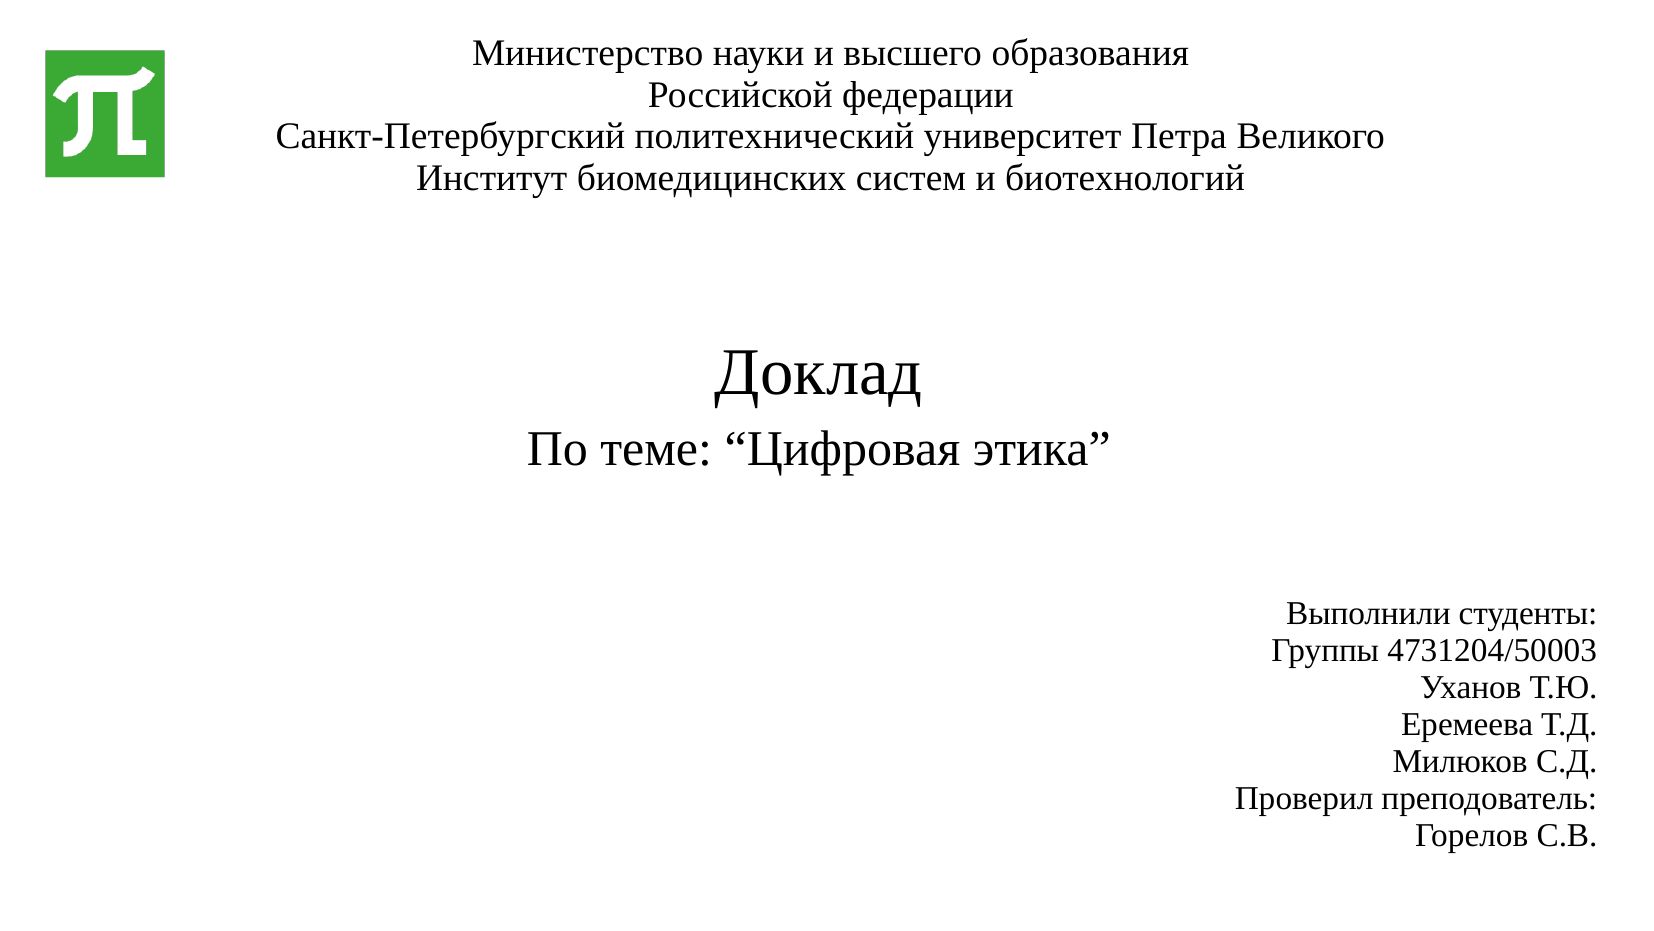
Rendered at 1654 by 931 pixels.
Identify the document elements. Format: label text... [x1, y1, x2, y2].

text_box Выполнили студенты: Группы 4731204/50003 Уханов Т.Ю. Еремеева Т.Д. Милюков С.Д. Проверил преподователь: Горелов С.В. [1178, 587, 1613, 862]
picture [0, 2, 188, 226]
title Министерство науки и высшего образования Российской федерации Санкт-Петербургский политехнический университет Петра Великого Институт биомедицинских систем и биотехнологий [188, 31, 1576, 200]
subtitle Доклад По теме: “Цифровая этика” [75, 135, 1564, 676]
